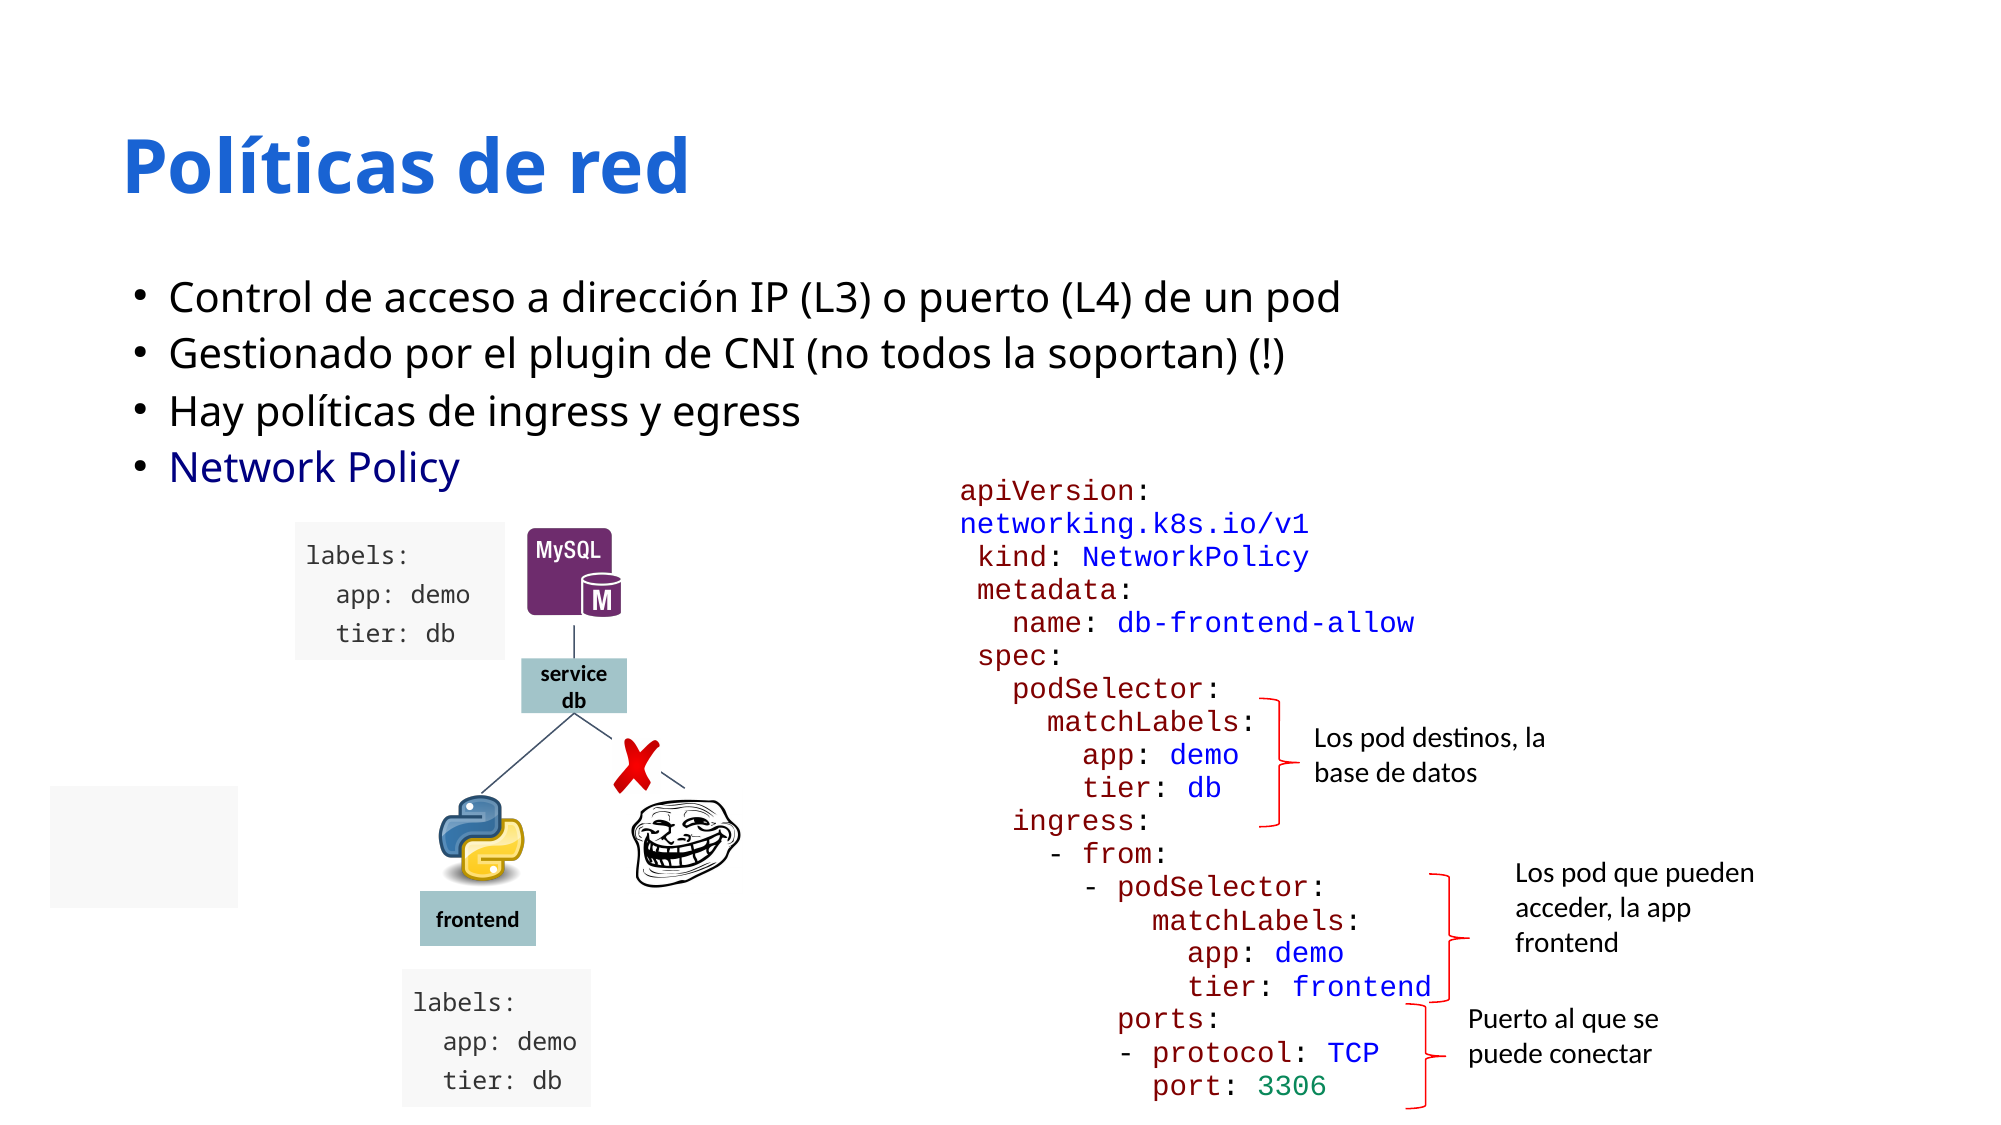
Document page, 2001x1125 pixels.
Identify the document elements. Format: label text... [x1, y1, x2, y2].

picture [521, 519, 627, 626]
picture [433, 793, 530, 889]
table_header labels: app: demo tier: db [295, 522, 505, 660]
text_box frontend [420, 891, 536, 946]
text_box Puerto al que se puede conectar [1453, 984, 1749, 1109]
text_box Políticas de red [106, 106, 1878, 293]
text_box Los pod que pueden acceder, la app frontend [1500, 838, 1796, 963]
table_header [50, 786, 238, 908]
picture [612, 738, 743, 894]
text_box service db [521, 658, 627, 714]
table_header labels: app: demo tier: db [402, 969, 591, 1107]
text_box apiVersion: networking.k8s.io/v1 kind: NetworkPolicy metadata: name: db-frontend-allow spec: podSelector: matchLabels: app: demo tier: db ingress: - from: - podSelector: matchLabels: app: demo tier: frontend ports: - protocol: TCP port: 3306 [944, 469, 1514, 1112]
text_box Los pod destinos, la base de datos [1299, 702, 1595, 827]
text_box Control de acceso a dirección IP (L3) o puerto (L4) de un pod Gestionado por el plugin de CNI (no todos la soportan) (!) Hay políticas de ingress y egress Network Policy [118, 259, 1878, 1053]
